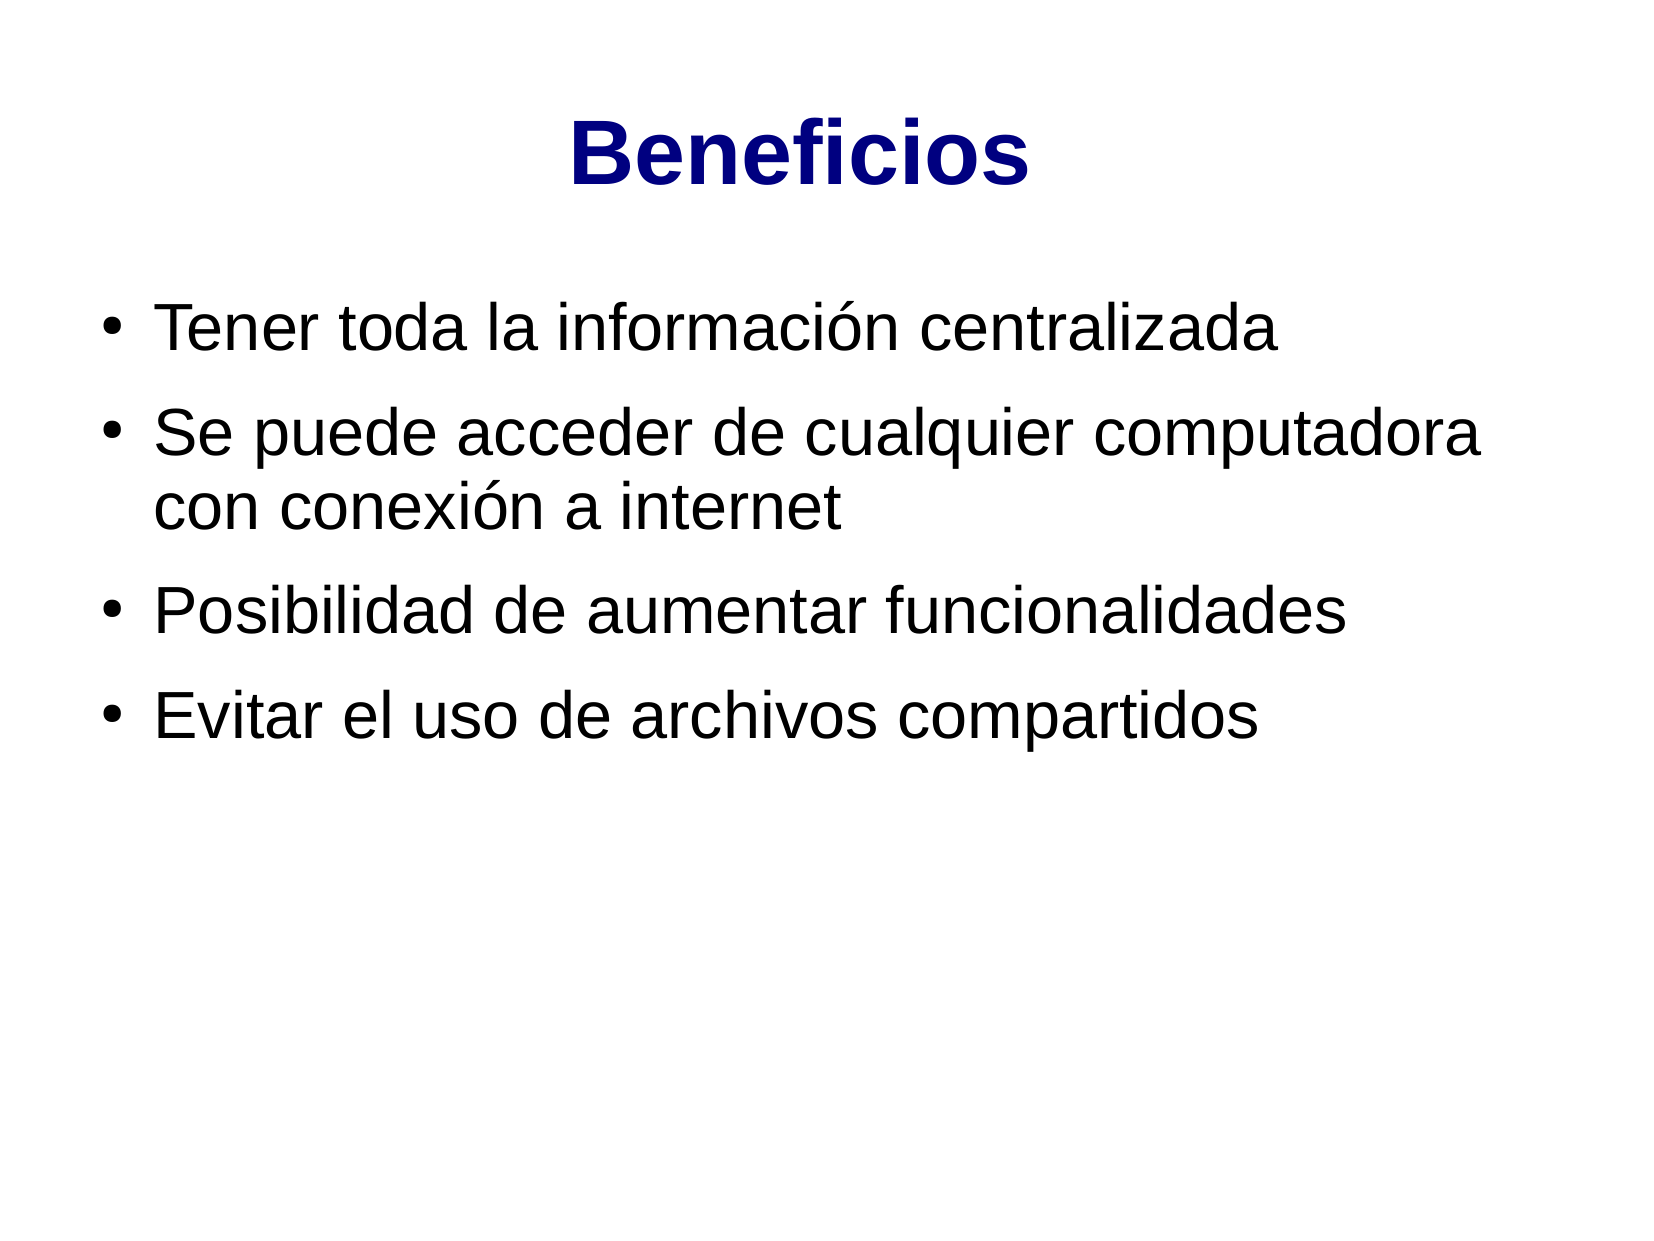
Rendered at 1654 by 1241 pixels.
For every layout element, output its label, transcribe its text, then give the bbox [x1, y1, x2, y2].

list Tener toda la información centralizada Se puede acceder de cualquier computadora con conexión a internet Posibilidad de aumentar funcionalidades Evitar el uso de archivos compartidos [82, 290, 1538, 1010]
title Beneficios [82, 49, 1571, 257]
